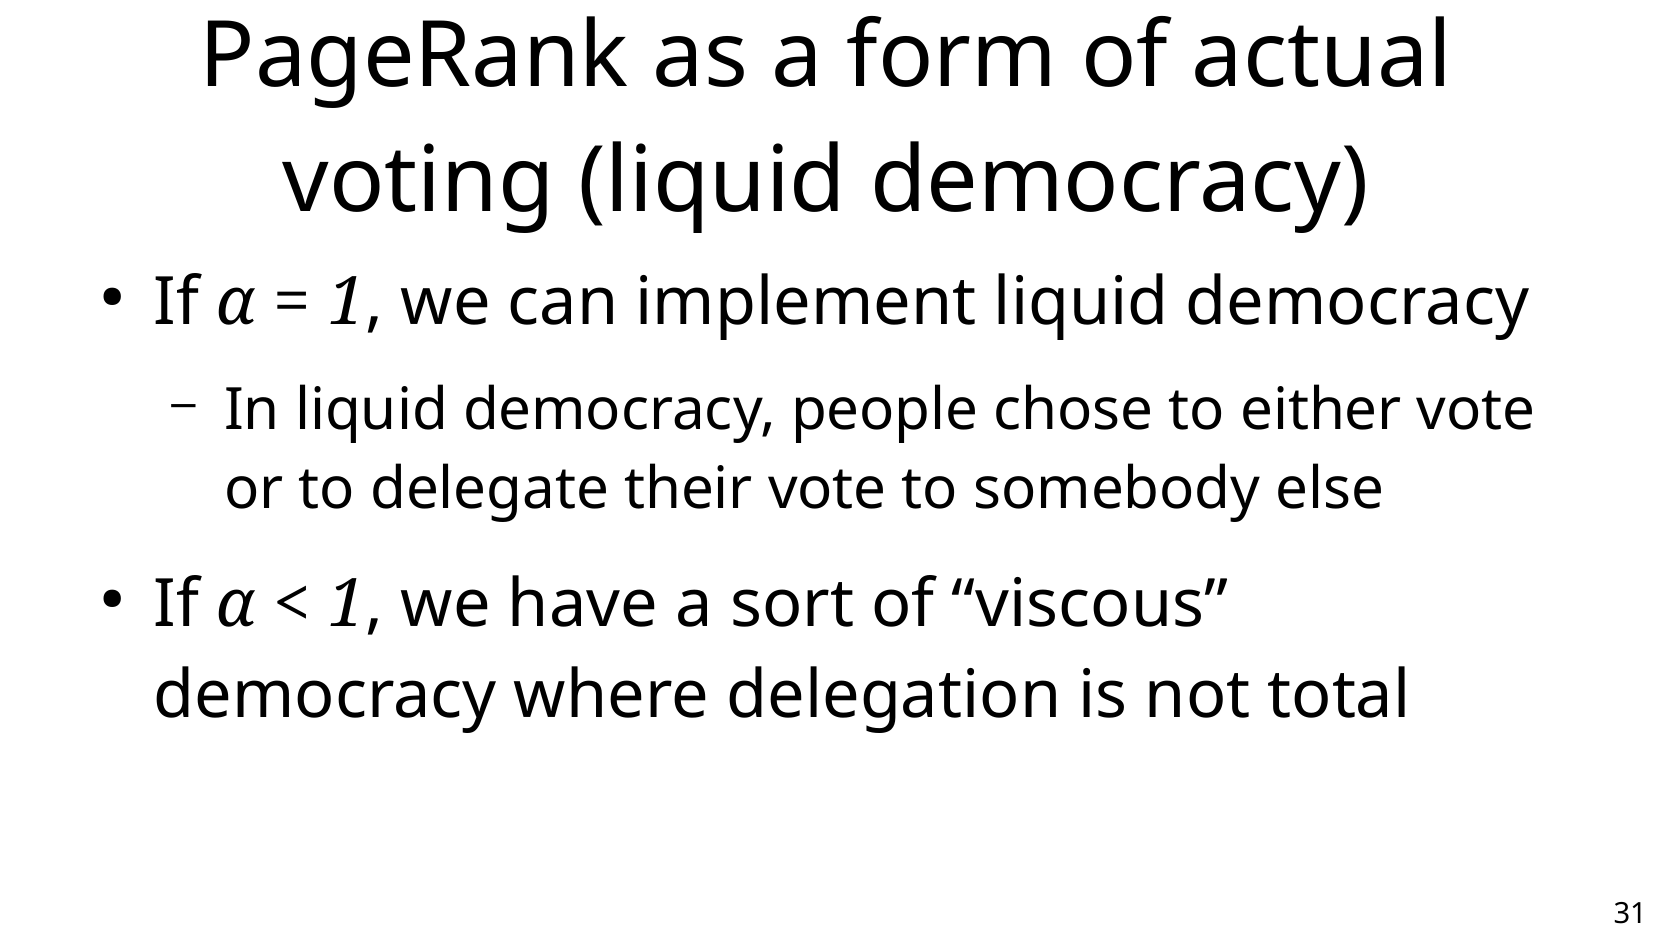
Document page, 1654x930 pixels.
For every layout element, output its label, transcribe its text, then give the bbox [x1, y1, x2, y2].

title PageRank as a form of actual voting (liquid democracy) [82, 1, 1571, 225]
list If α = 1, we can implement liquid democracy In liquid democracy, people chose to either vote or to delegate their vote to somebody else If α < 1, we have a sort of “viscous” democracy where delegation is not total [82, 252, 1571, 793]
